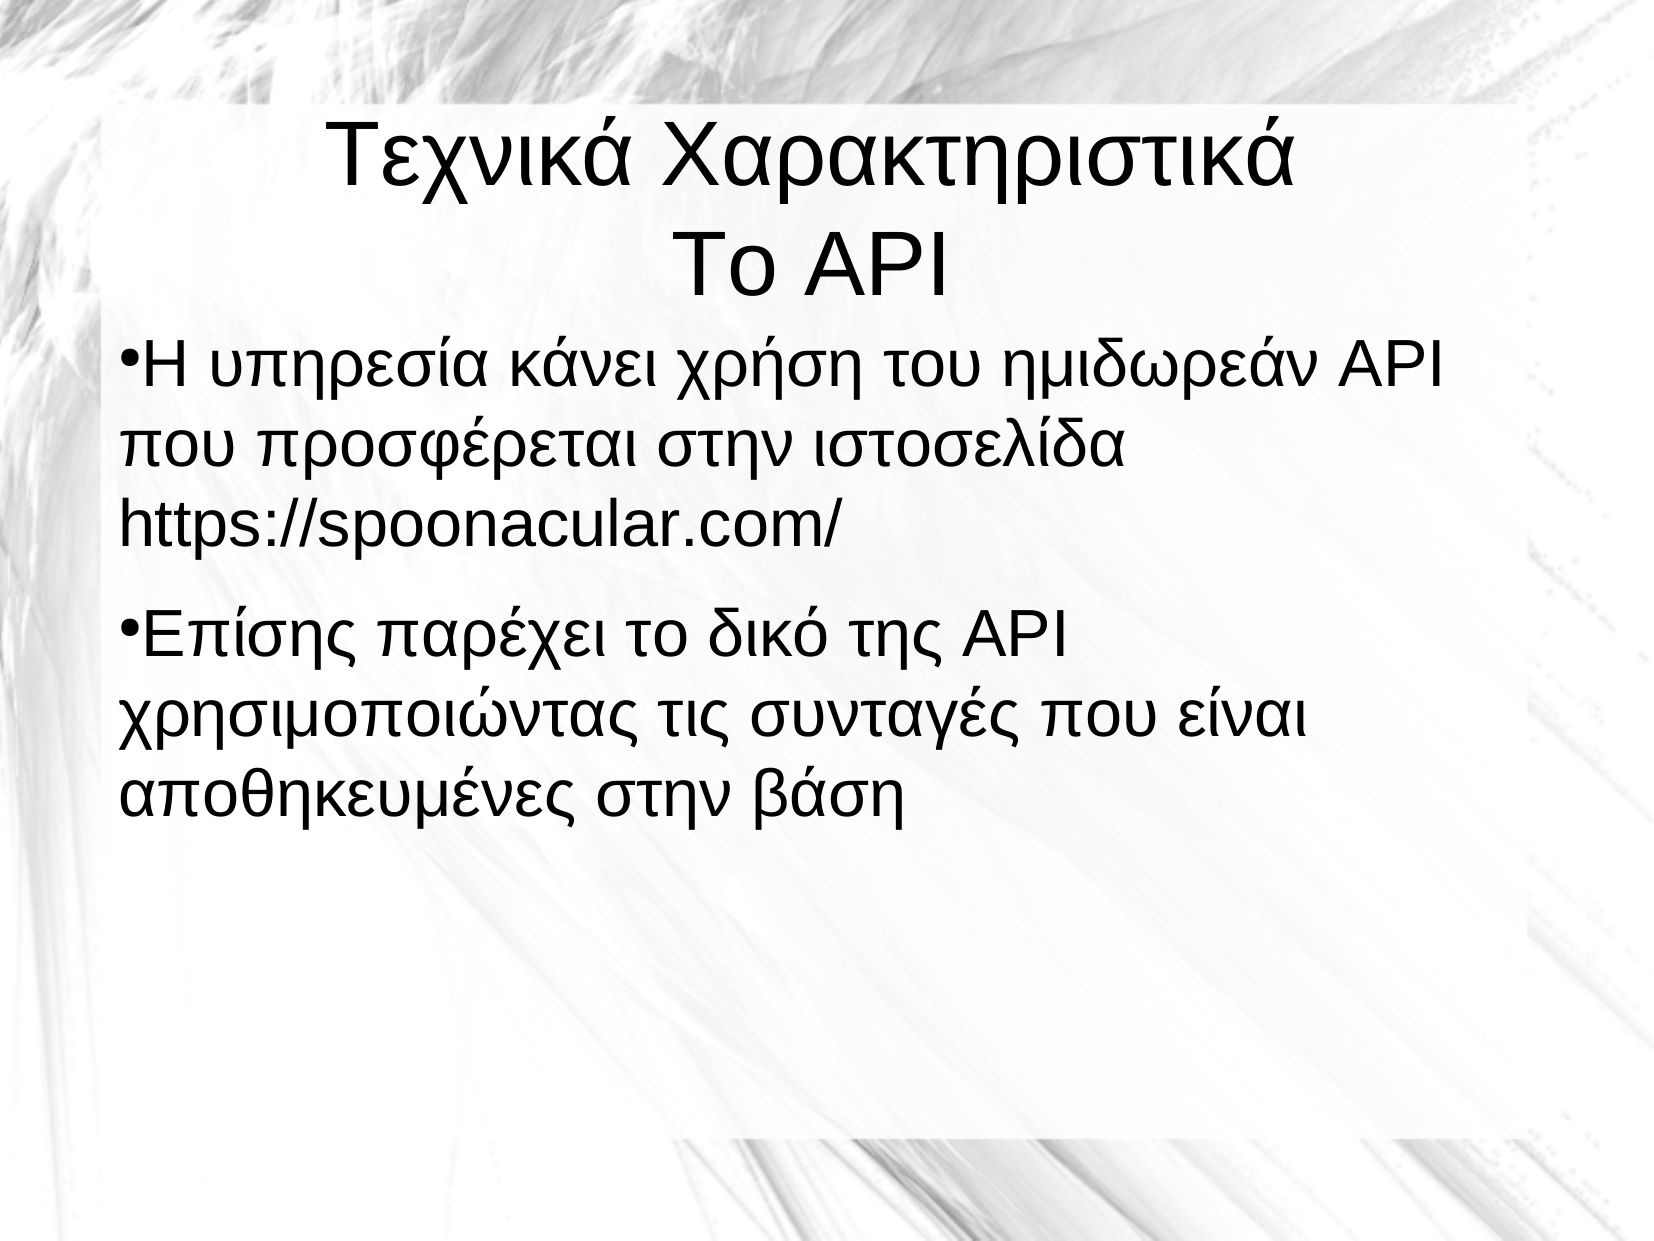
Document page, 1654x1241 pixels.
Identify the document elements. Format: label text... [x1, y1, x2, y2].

list Η υπηρεσία κάνει χρήση του ημιδωρεάν API που προσφέρεται στην ιστοσελίδα https://spoonacular.com/ Επίσης παρέχει το δικό της API χρησιμοποιώντας τις συνταγές που είναι αποθηκευμένες στην βάση [118, 319, 1571, 945]
title Τεχνικά Χαρακτηριστικά Το API [118, 93, 1506, 299]
